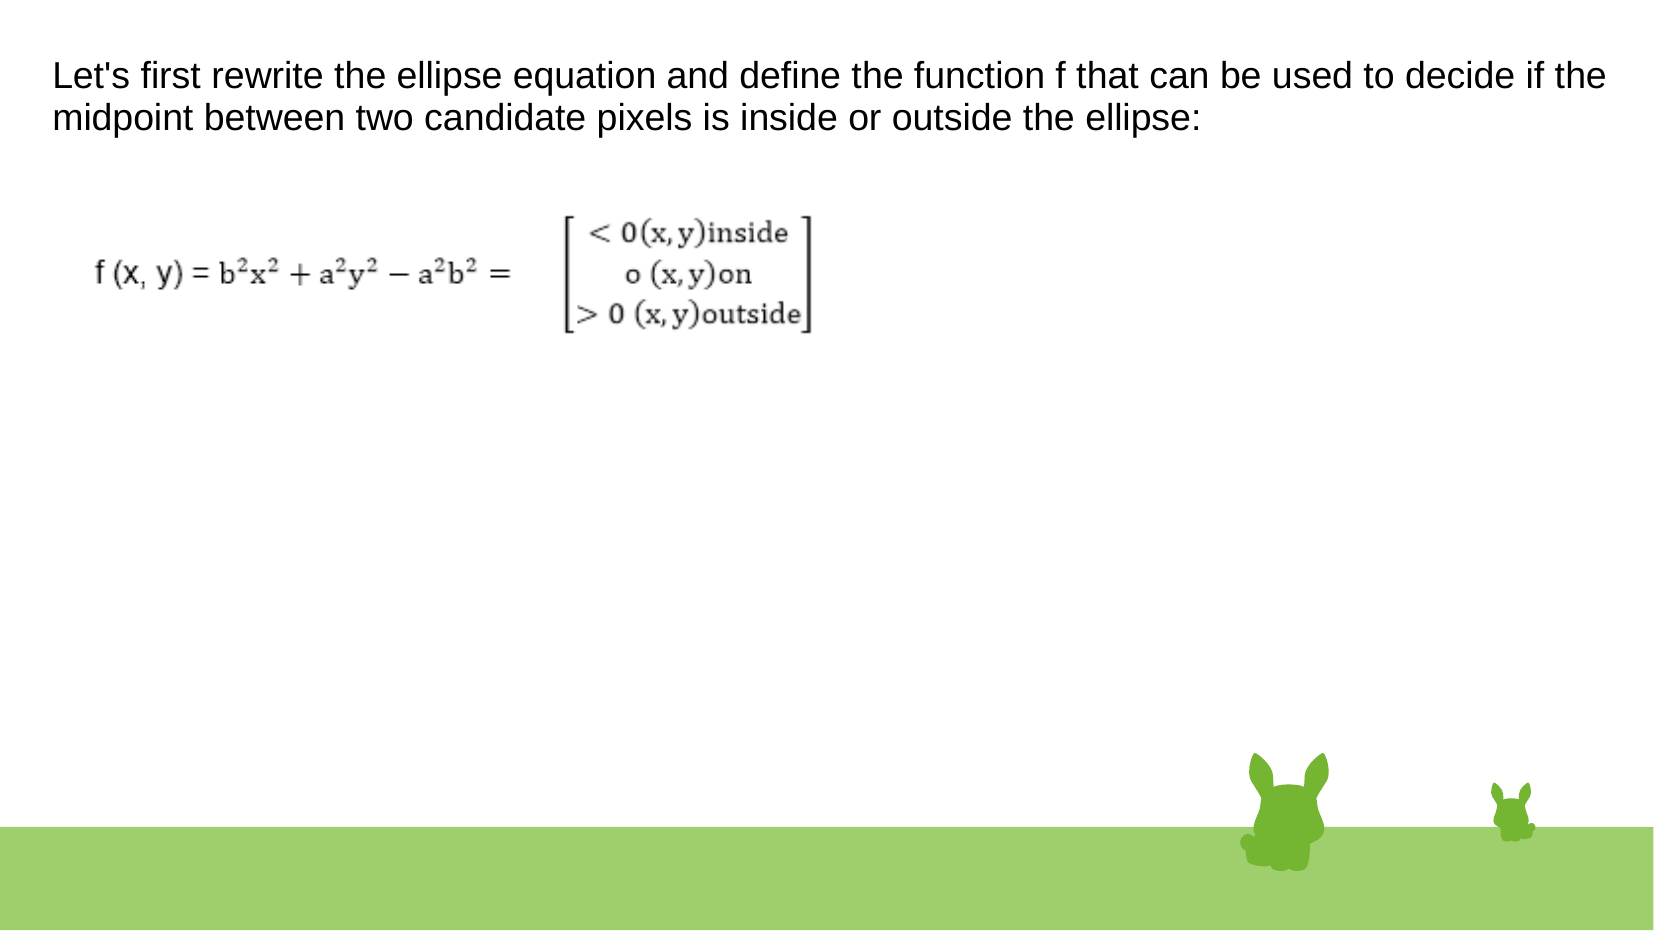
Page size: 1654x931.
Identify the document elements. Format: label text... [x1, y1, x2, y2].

text_box Let's first rewrite the ellipse equation and define the function f that can be used to decide if the midpoint between two candidate pixels is inside or outside the ellipse: [37, 46, 1626, 188]
picture [46, 187, 841, 376]
